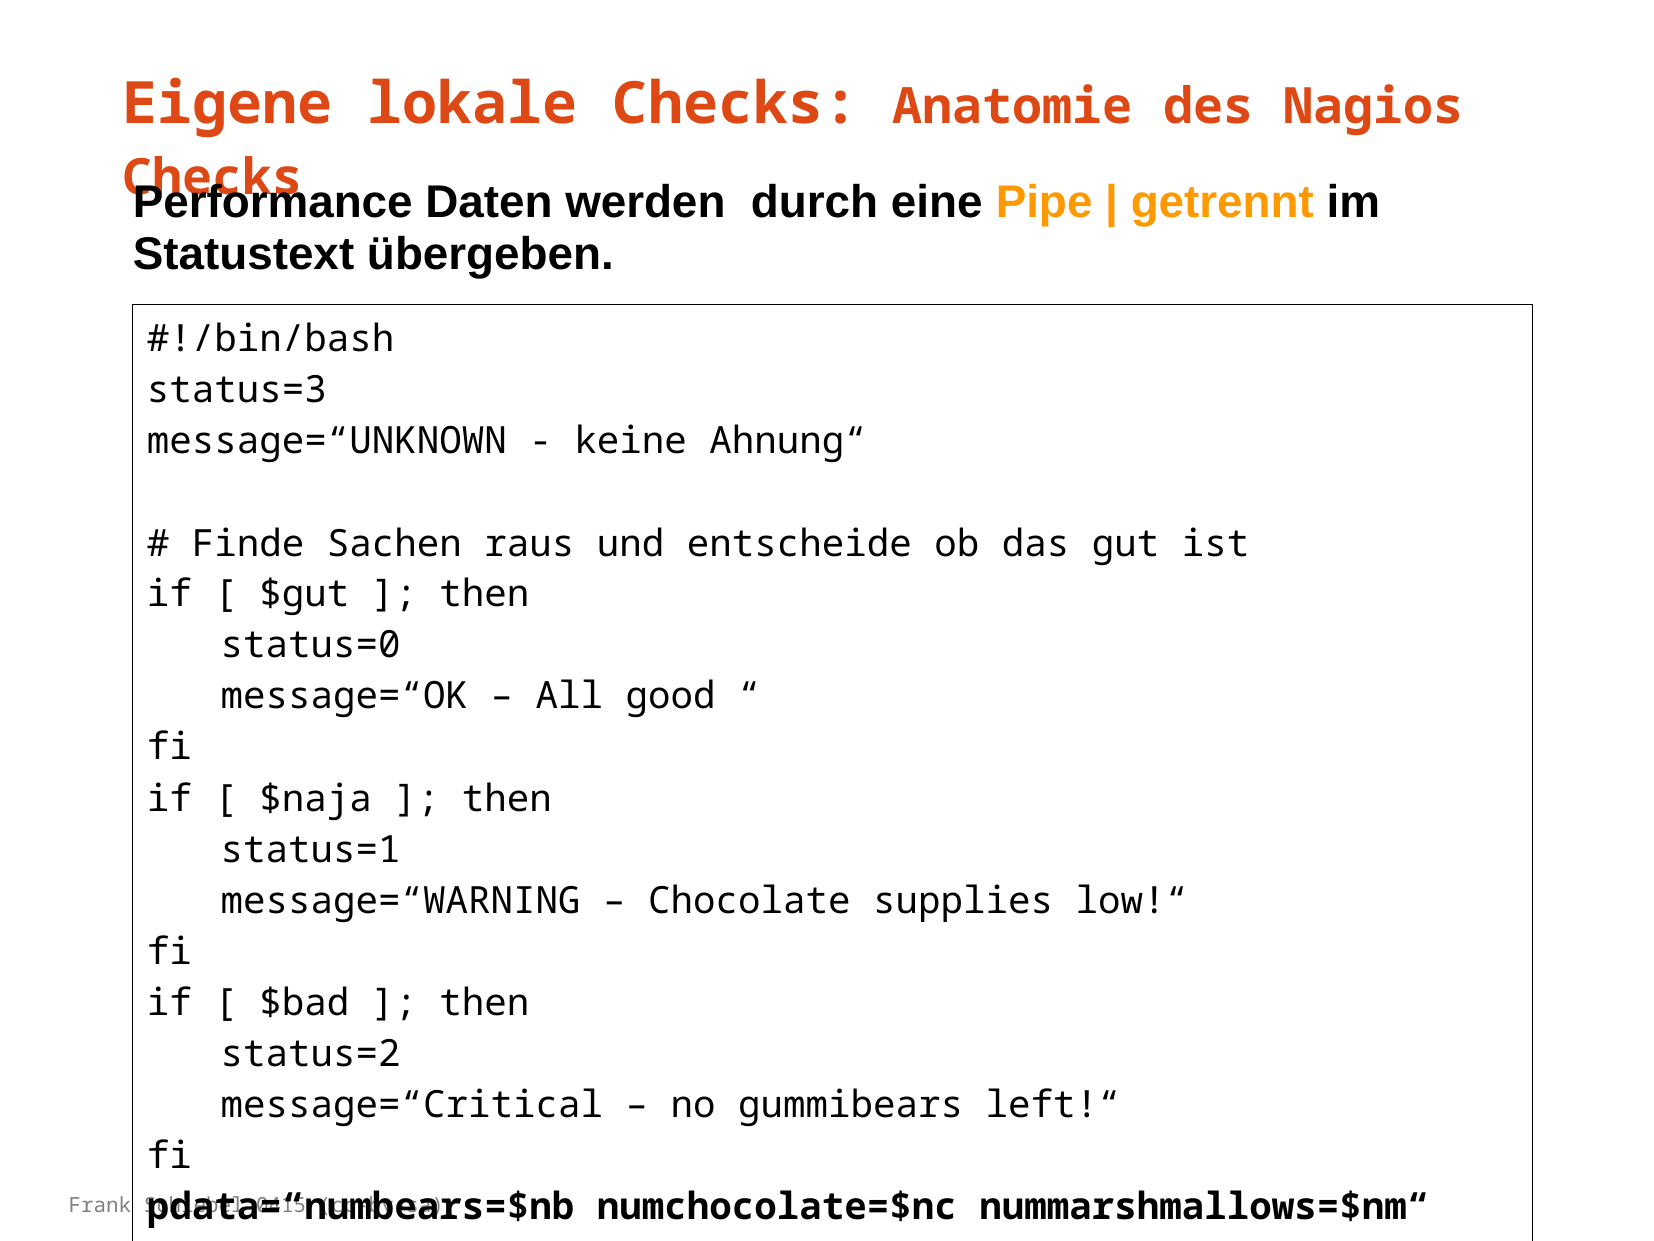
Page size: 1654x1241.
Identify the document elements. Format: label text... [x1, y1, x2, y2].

text_box Eigene lokale Checks: Anatomie des Nagios Checks [108, 54, 1635, 129]
text_box Performance Daten werden durch eine Pipe | getrennt im Statustext übergeben. [118, 169, 1525, 287]
text_box #!/bin/bash status=3 message=“UNKNOWN - keine Ahnung“ # Finde Sachen raus und entscheide ob das gut ist if [ $gut ]; then status=0 message=“OK – All good “ fi if [ $naja ]; then status=1 message=“WARNING – Chocolate supplies low!“ fi if [ $bad ]; then status=2 message=“Critical – no gummibears left!“ fi pdata=“numbears=$nb numchocolate=$nc nummarshmallows=$nm“ echo “$message | $pdata“ exit $status [132, 304, 1533, 1154]
